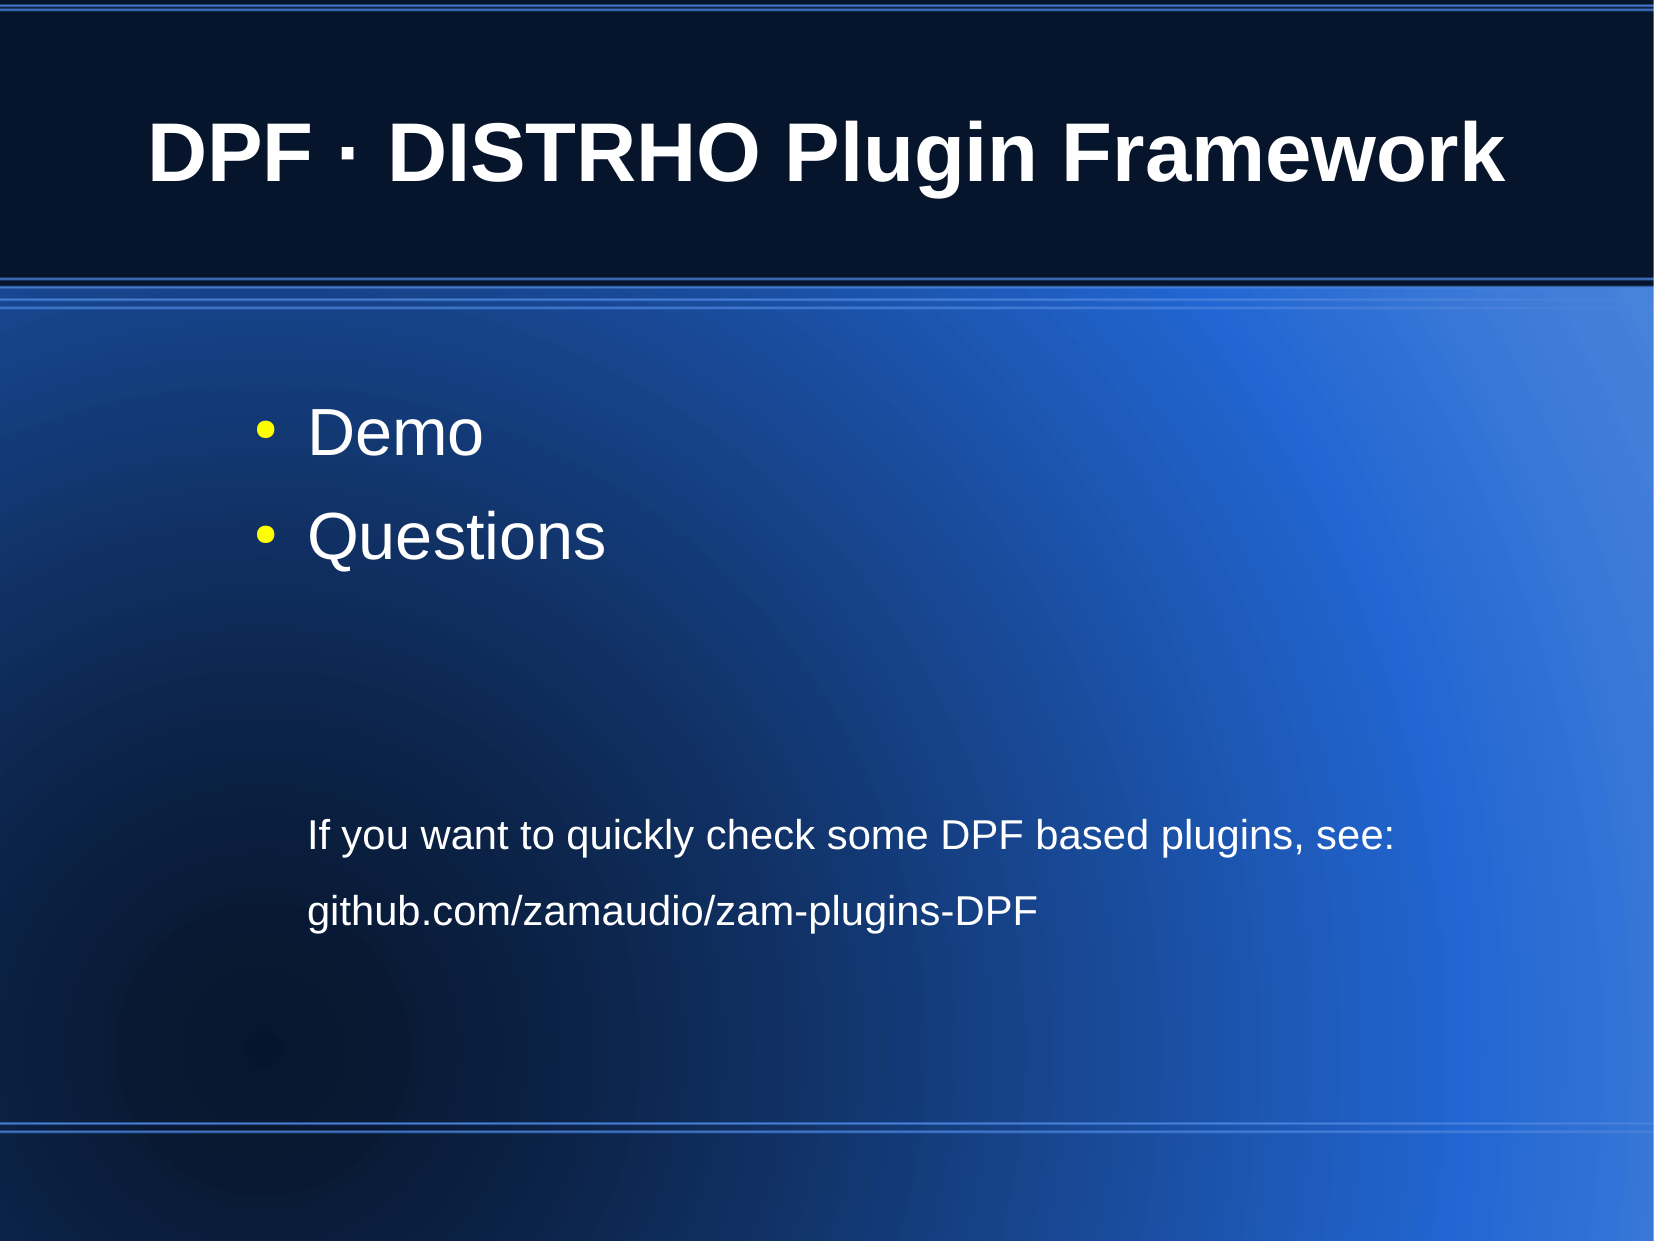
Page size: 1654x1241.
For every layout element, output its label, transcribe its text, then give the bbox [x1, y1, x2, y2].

list Demo Questions If you want to quickly check some DPF based plugins, see: github.com/zamaudio/zam-plugins-DPF [236, 290, 1571, 1006]
picture [0, 0, 1654, 1241]
title DPF · DISTRHO Plugin Framework [82, 49, 1571, 257]
